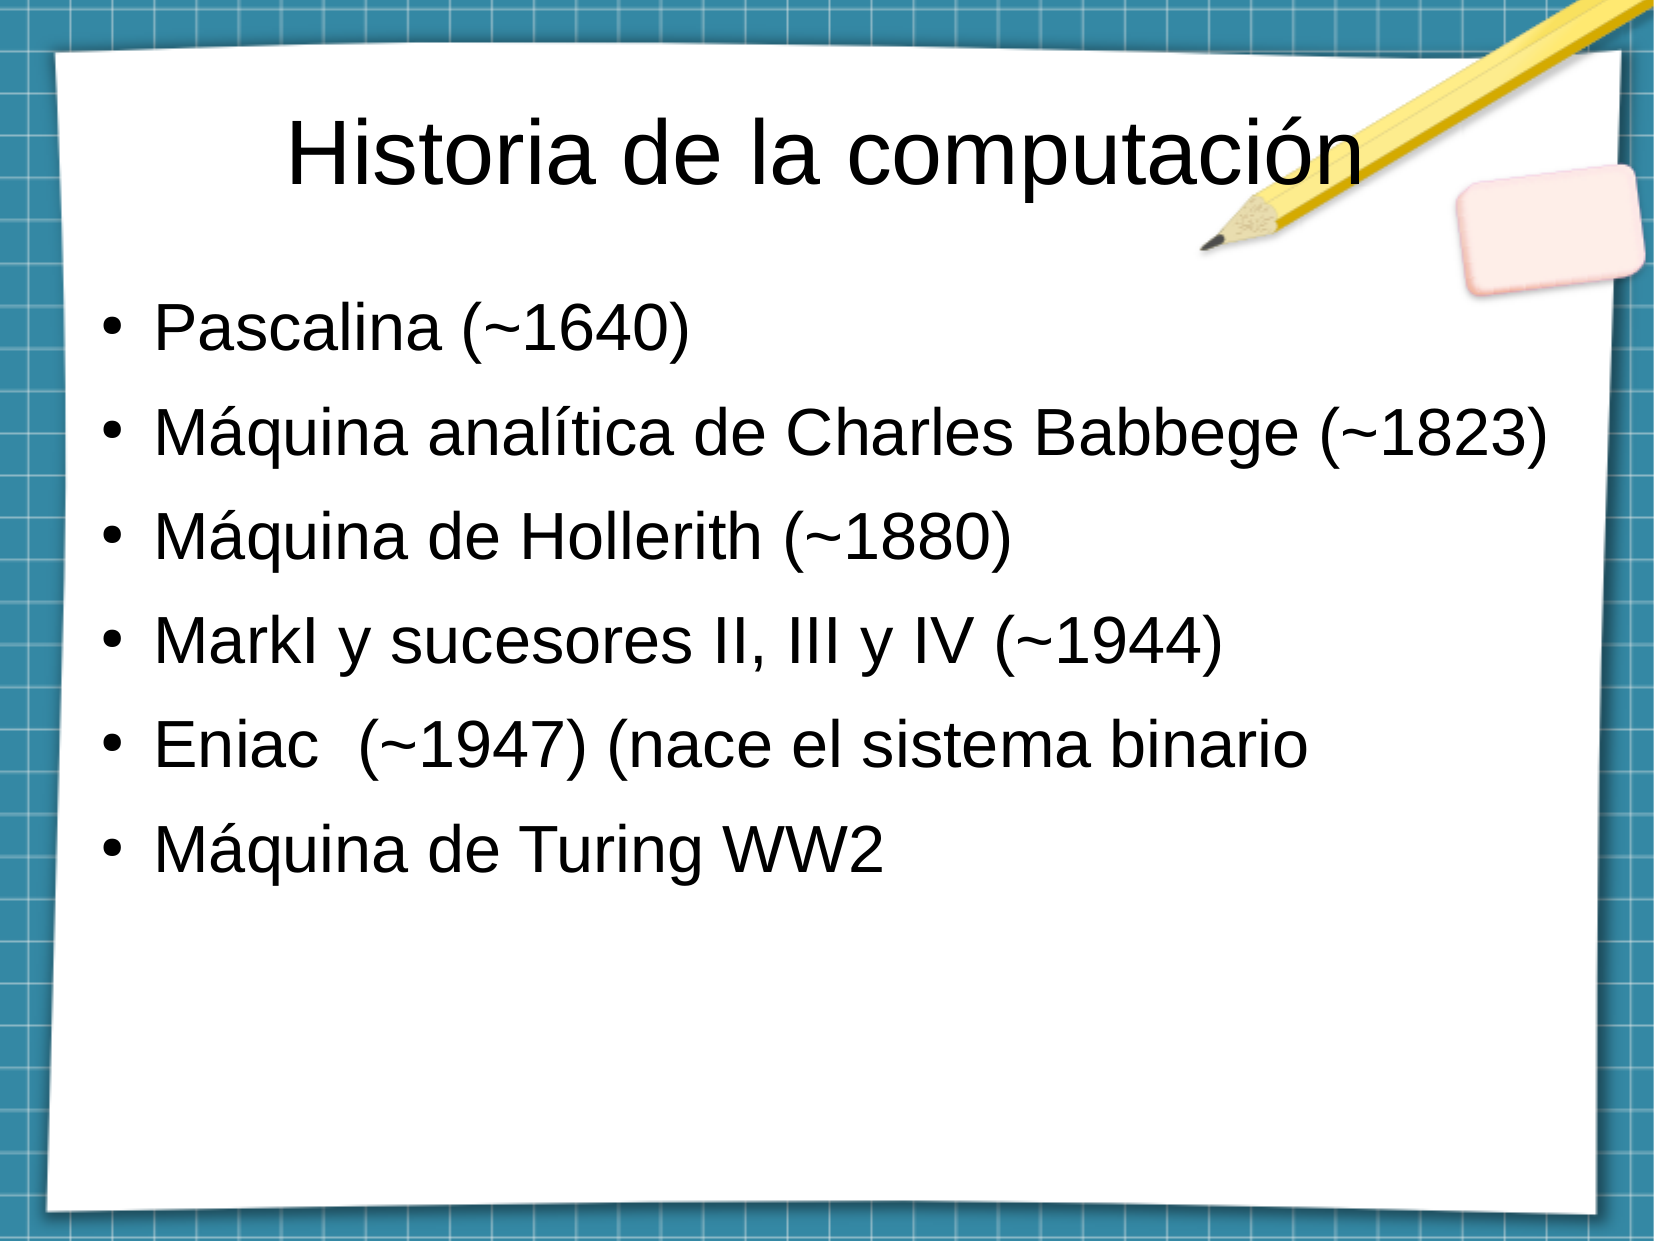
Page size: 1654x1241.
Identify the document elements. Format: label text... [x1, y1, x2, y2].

title Historia de la computación [82, 49, 1571, 257]
list Pascalina (~1640) Máquina analítica de Charles Babbege (~1823) Máquina de Hollerith (~1880) MarkI y sucesores II, III y IV (~1944) Eniac (~1947) (nace el sistema binario Máquina de Turing WW2 [82, 290, 1571, 1010]
picture [0, 0, 1654, 1241]
